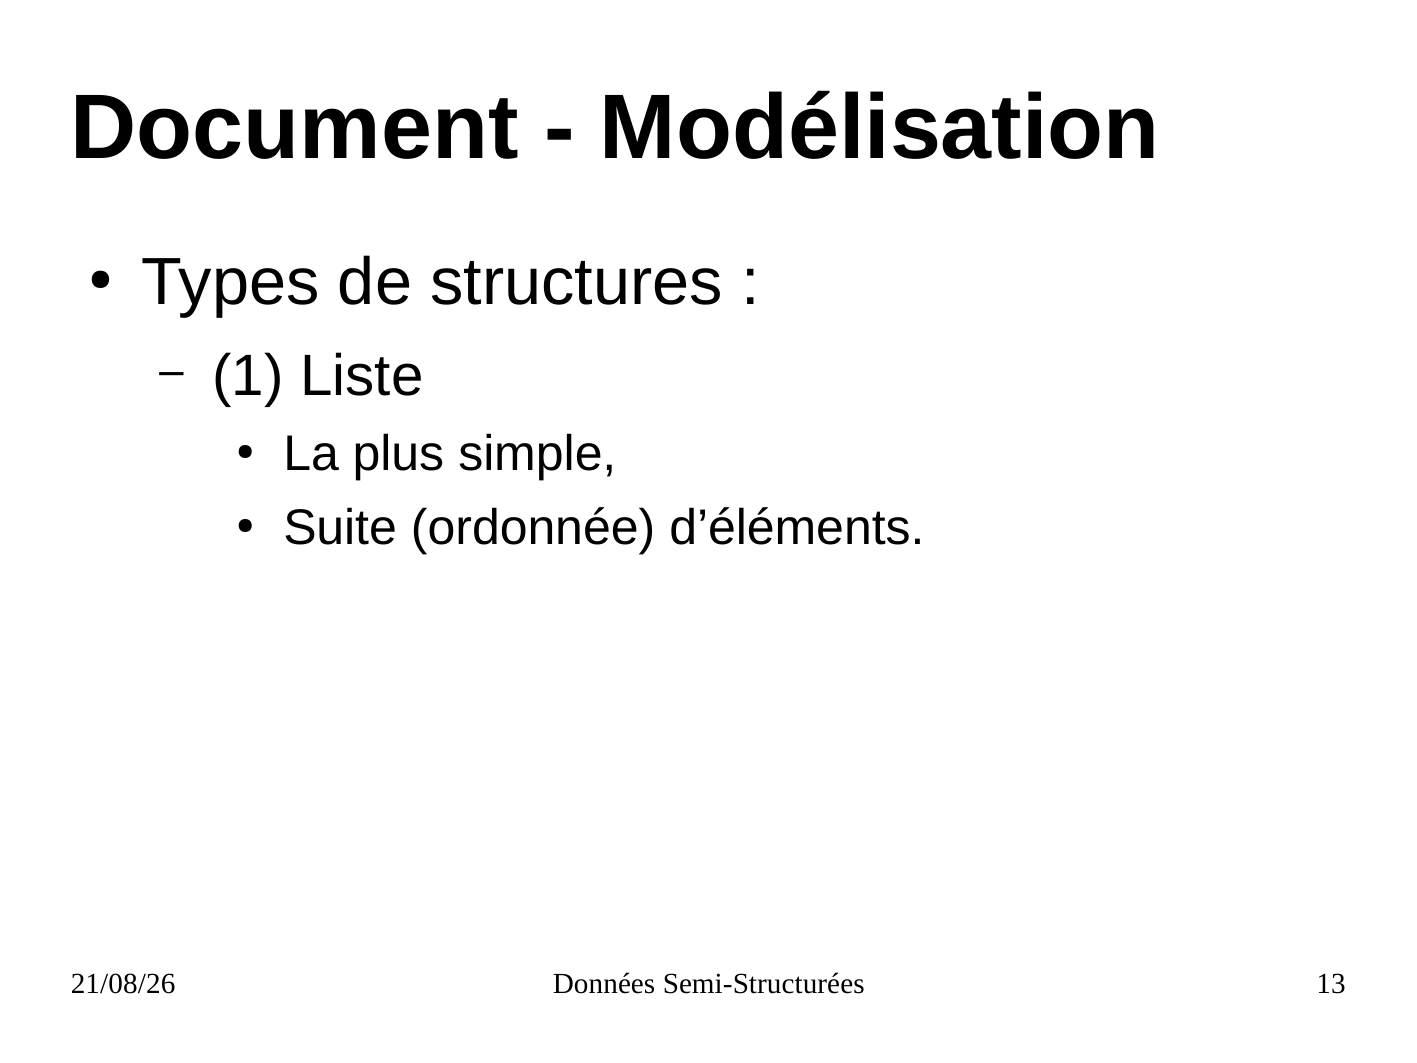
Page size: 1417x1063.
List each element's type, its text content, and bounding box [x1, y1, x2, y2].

title Document - Modélisation [70, 42, 1346, 212]
list Types de structures : (1) Liste La plus simple, Suite (ordonnée) d’éléments. [70, 244, 1346, 925]
